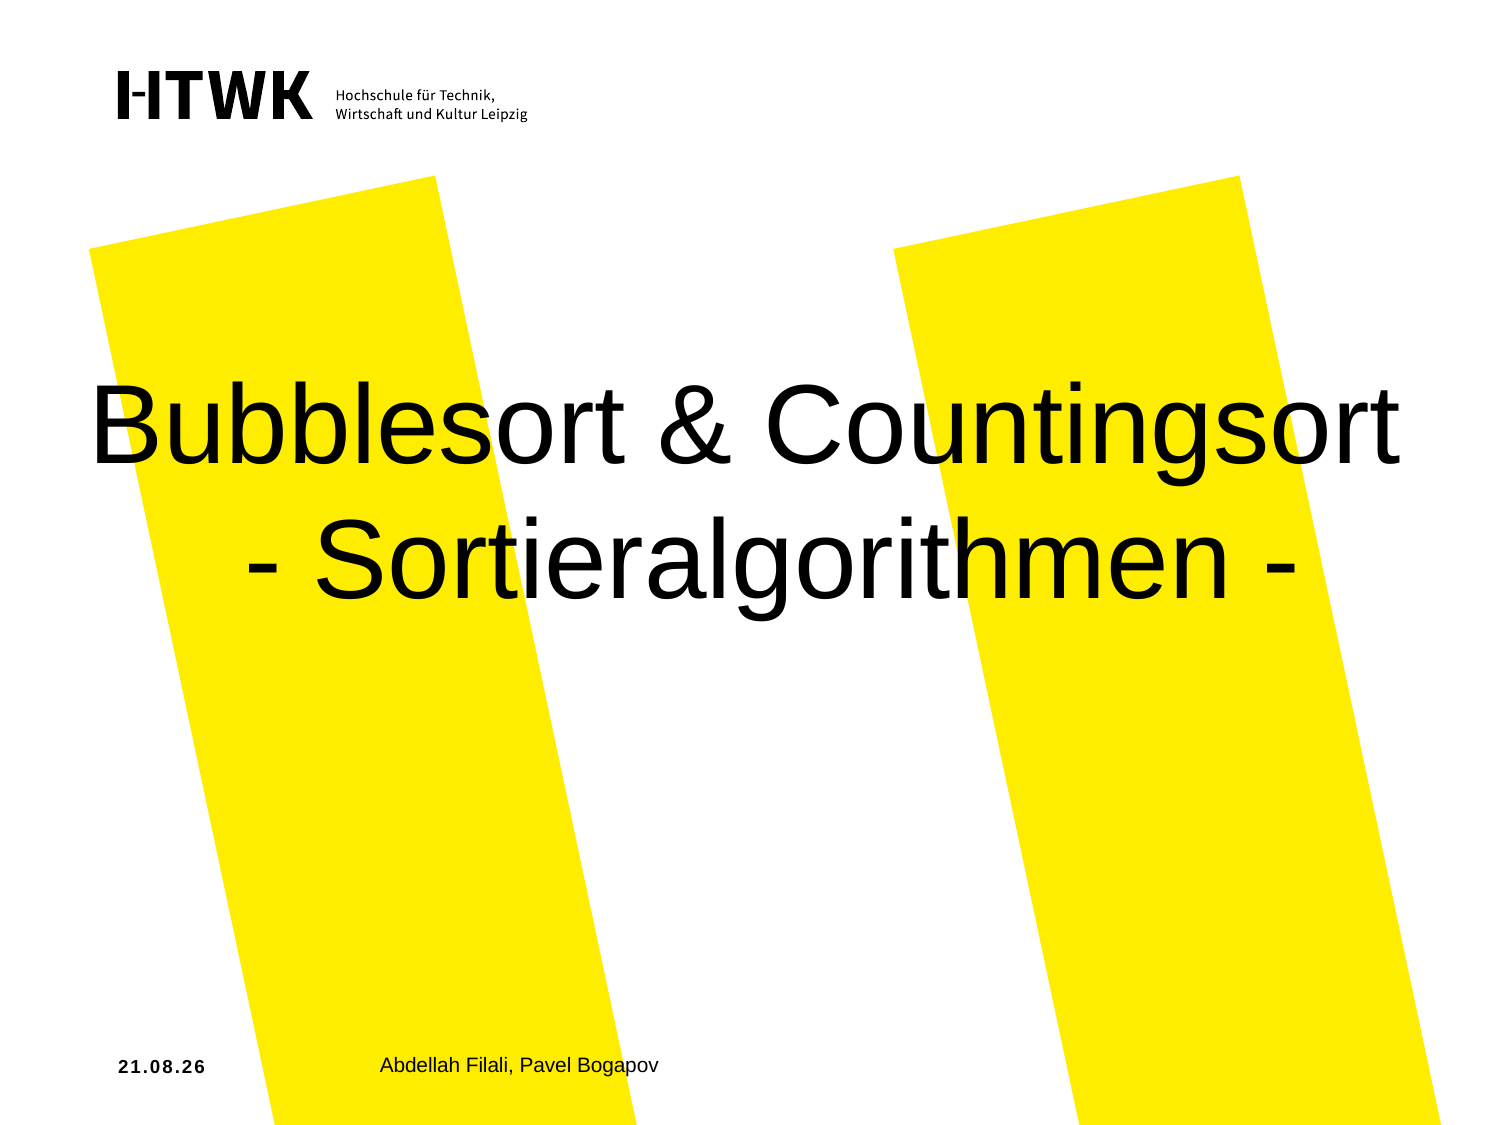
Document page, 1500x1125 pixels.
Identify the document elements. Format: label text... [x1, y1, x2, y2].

title Bubblesort & Countingsort - Sortieralgorithmen - [88, 351, 1500, 739]
slide_number 26.06.23 [118, 1018, 368, 1078]
footer Abdellah Filali, Pavel Bogapov [379, 1017, 1266, 1077]
